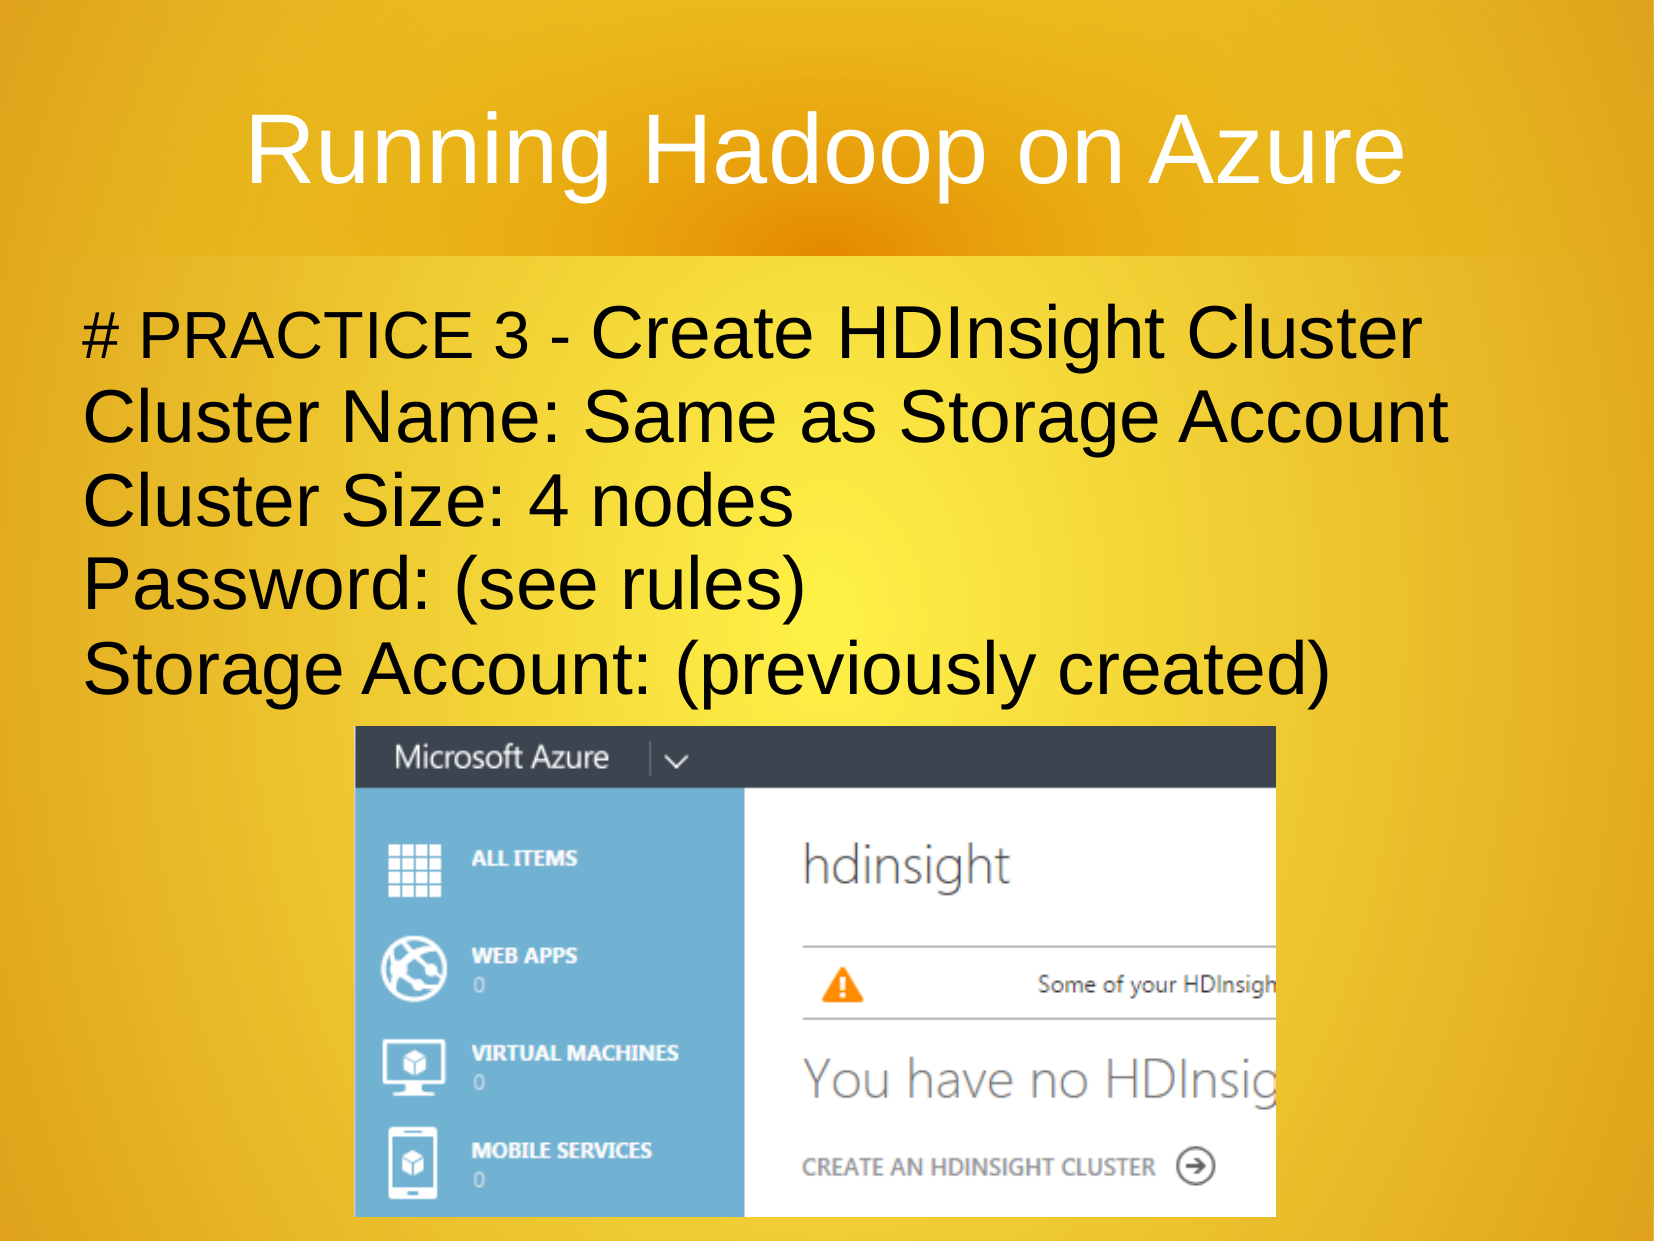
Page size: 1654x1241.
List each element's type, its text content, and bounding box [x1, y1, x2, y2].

title Running Hadoop on Azure [82, 47, 1571, 252]
picture [354, 726, 1276, 1217]
subtitle # PRACTICE 3 - Create HDInsight Cluster Cluster Name: Same as Storage Account Cluster Size: 4 nodes Password: (see rules) Storage Account: (previously created) [82, 290, 1571, 1241]
